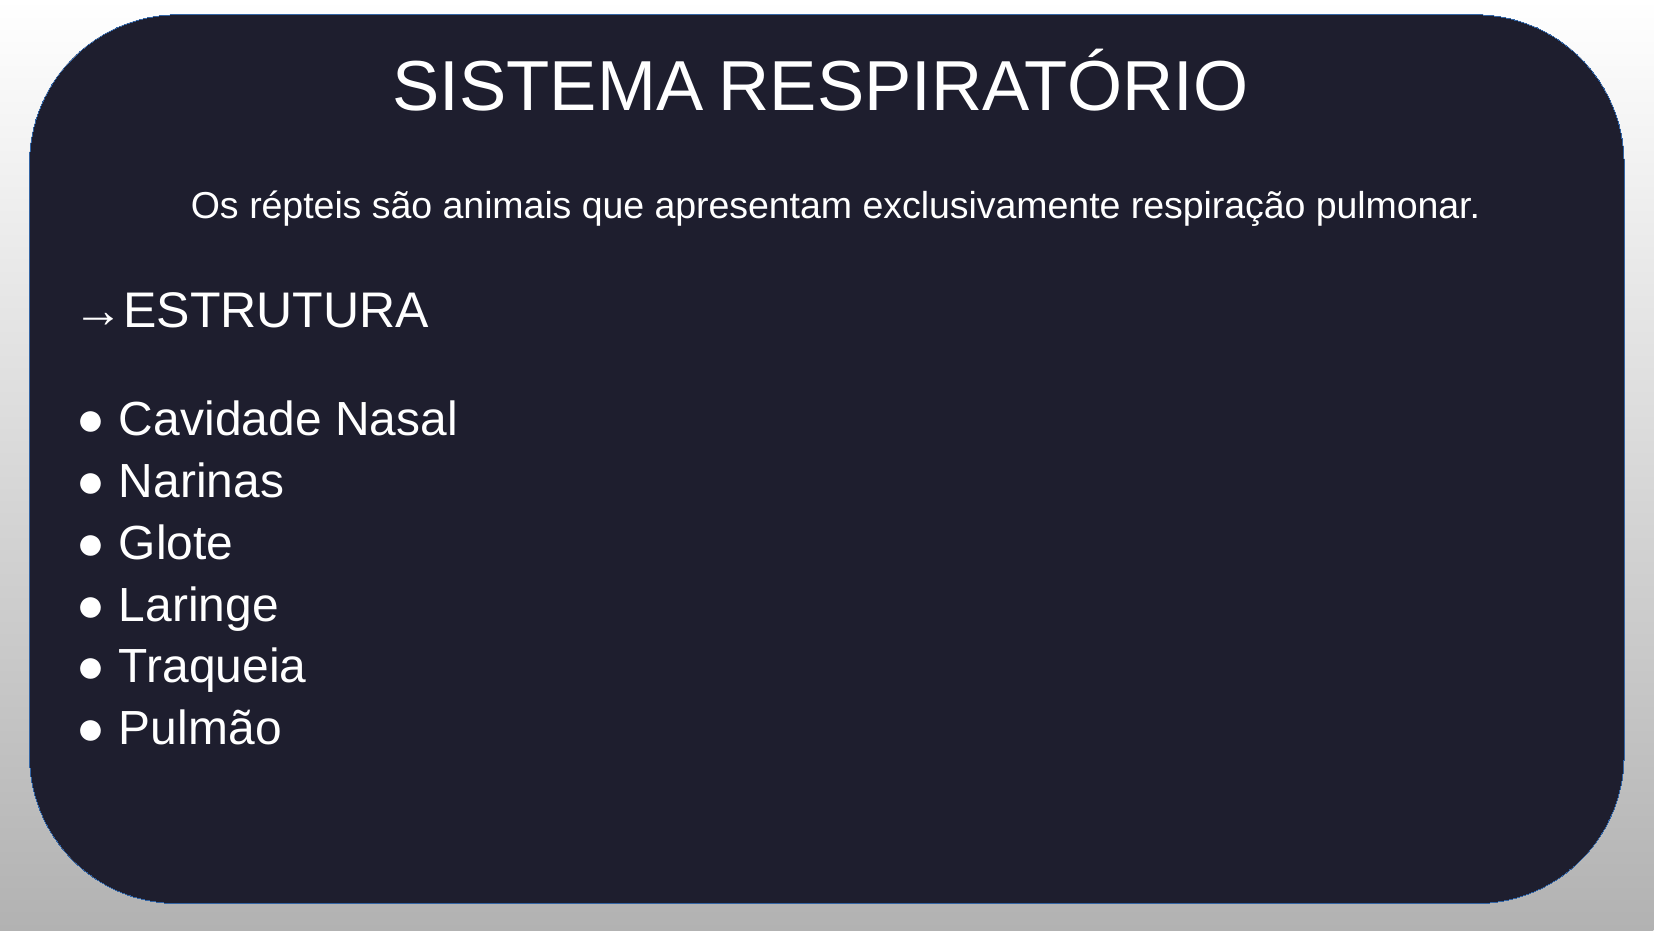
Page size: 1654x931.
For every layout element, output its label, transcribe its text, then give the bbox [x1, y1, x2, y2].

text_box [1565, 44, 1623, 144]
text_box ● Cavidade Nasal ● Narinas ● Glote ● Laringe ● Traqueia ● Pulmão [76, 383, 1565, 755]
title SISTEMA RESPIRATÓRIO [76, 0, 1565, 144]
text_box Os répteis são animais que apresentam exclusivamente respiração pulmonar. [47, 144, 1625, 266]
text_box [29, 266, 1625, 904]
text_box [29, 55, 76, 236]
title →ESTRUTURA [29, 236, 473, 384]
